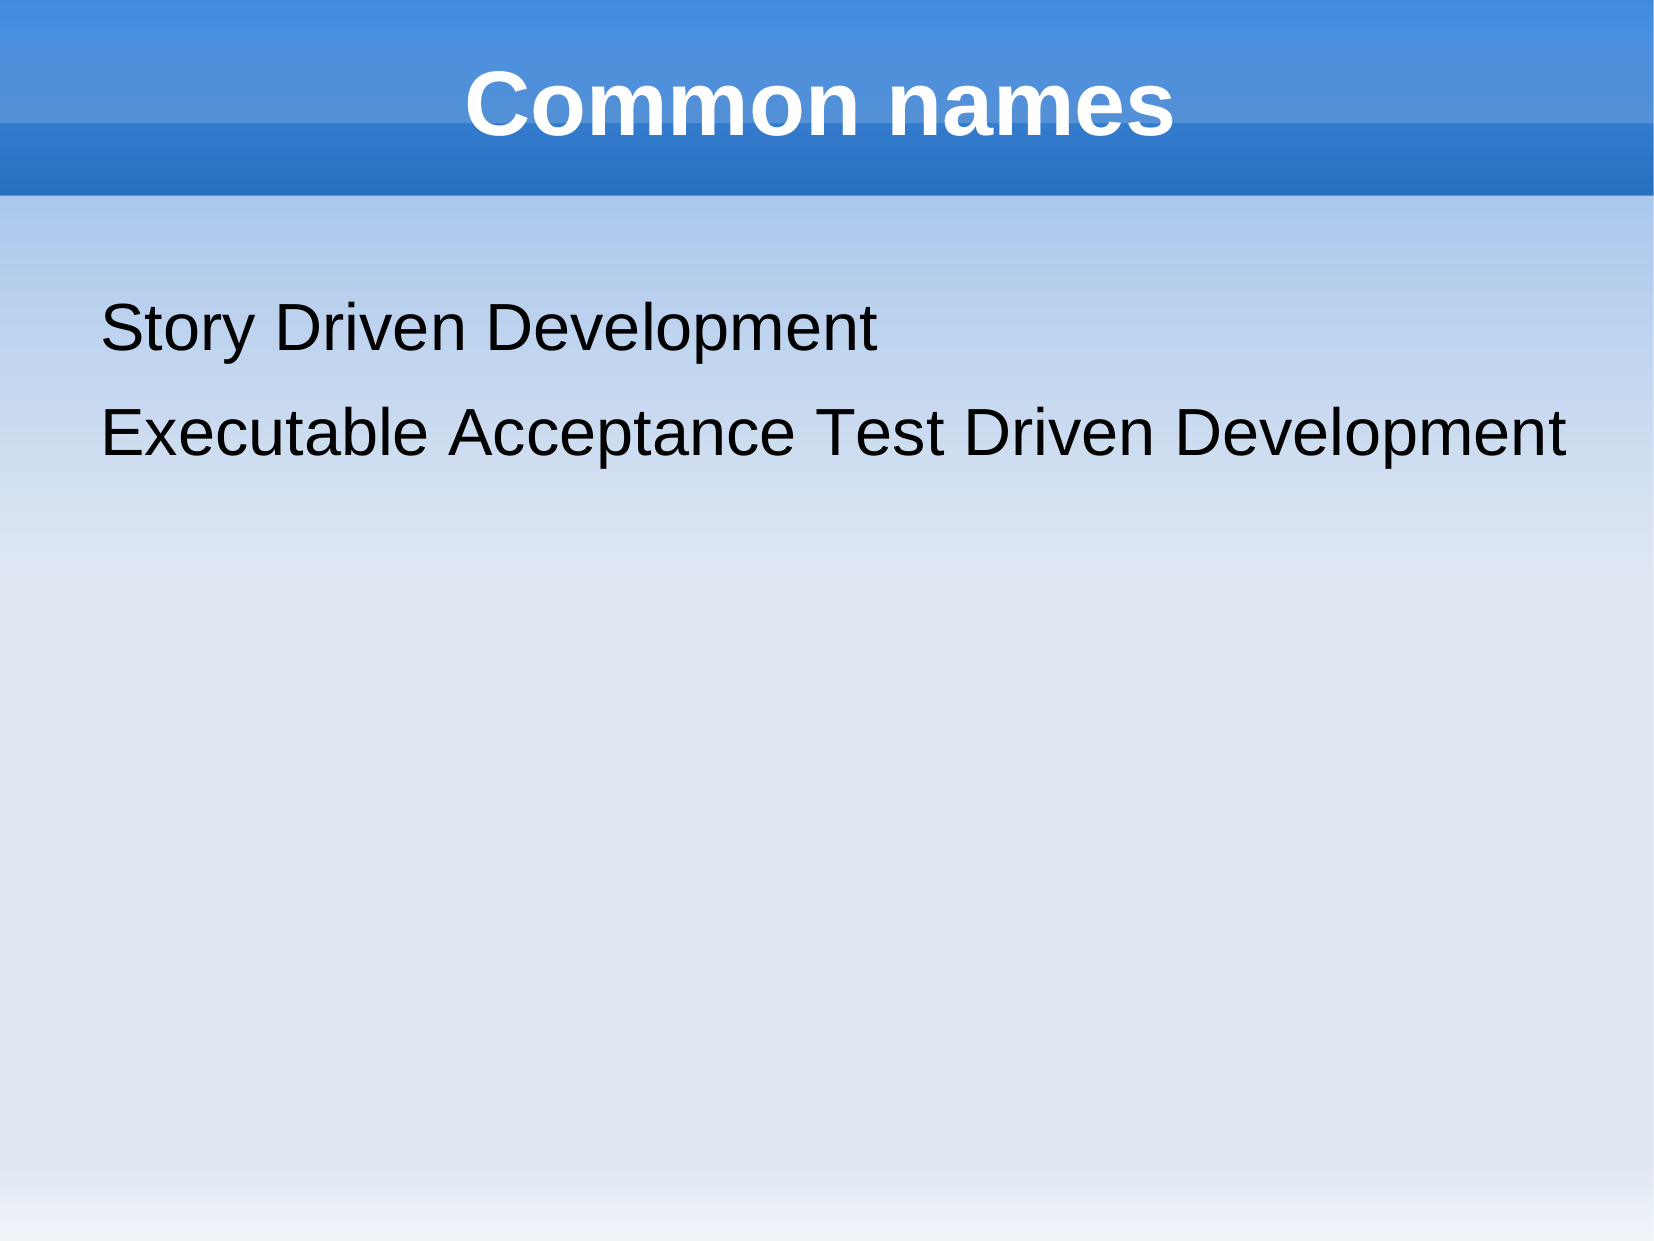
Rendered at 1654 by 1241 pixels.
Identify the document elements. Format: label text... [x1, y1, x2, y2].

list Story Driven Development Executable Acceptance Test Driven Development [82, 290, 1571, 1094]
title Common names [76, 7, 1565, 200]
picture [0, 0, 1654, 1241]
